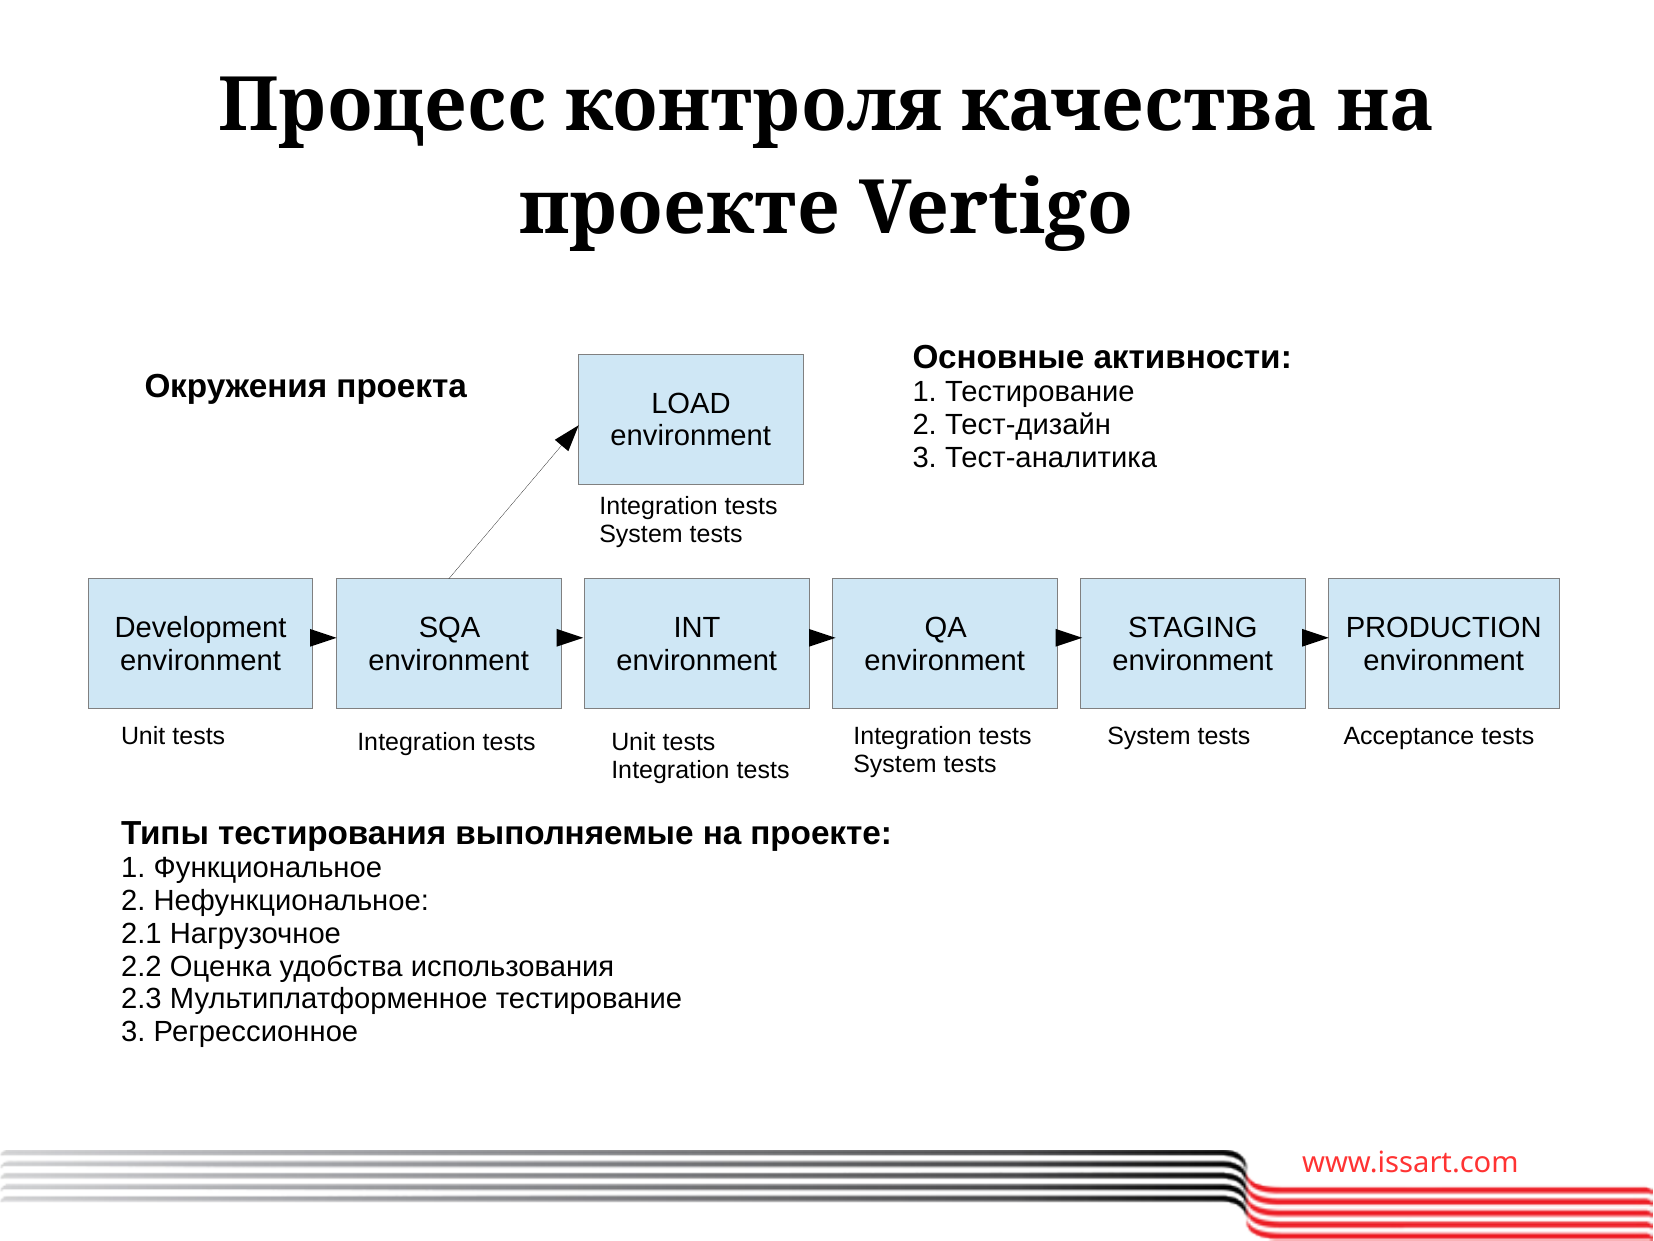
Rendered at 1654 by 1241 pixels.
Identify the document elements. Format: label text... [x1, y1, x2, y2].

text_box Acceptance tests [1328, 714, 1560, 786]
text_box Development environment [88, 578, 313, 709]
text_box Окружения проекта [129, 360, 508, 418]
text_box Основные активности: 1. Тестирование 2. Тест-дизайн 3. Тест-аналитика [897, 330, 1524, 556]
text_box www.issart.com [1287, 1133, 1619, 1184]
text_box Unit tests [106, 714, 284, 758]
text_box Integration tests System tests [838, 714, 1052, 786]
text_box Unit tests Integration tests [596, 720, 810, 792]
picture [0, 1150, 1653, 1241]
text_box LOAD environment [578, 354, 804, 485]
text_box PRODUCTION environment [1328, 578, 1560, 709]
text_box System tests [1092, 714, 1306, 786]
text_box INT environment [584, 578, 810, 709]
text_box Integration tests System tests [584, 484, 798, 556]
text_box SQA environment [336, 578, 562, 709]
text_box STAGING environment [1080, 578, 1306, 709]
title Процесс контроля качества на проекте Vertigo [82, 49, 1571, 257]
text_box QA environment [832, 578, 1058, 709]
text_box Типы тестирования выполняемые на проекте: 1. Функциональное 2. Нефункциональное: 2.1 Нагрузочное 2.2 Оценка удобства использования 2.3 Мультиплатформенное тестирование 3. Регрессионное [106, 806, 910, 1056]
text_box Integration tests [342, 720, 556, 792]
